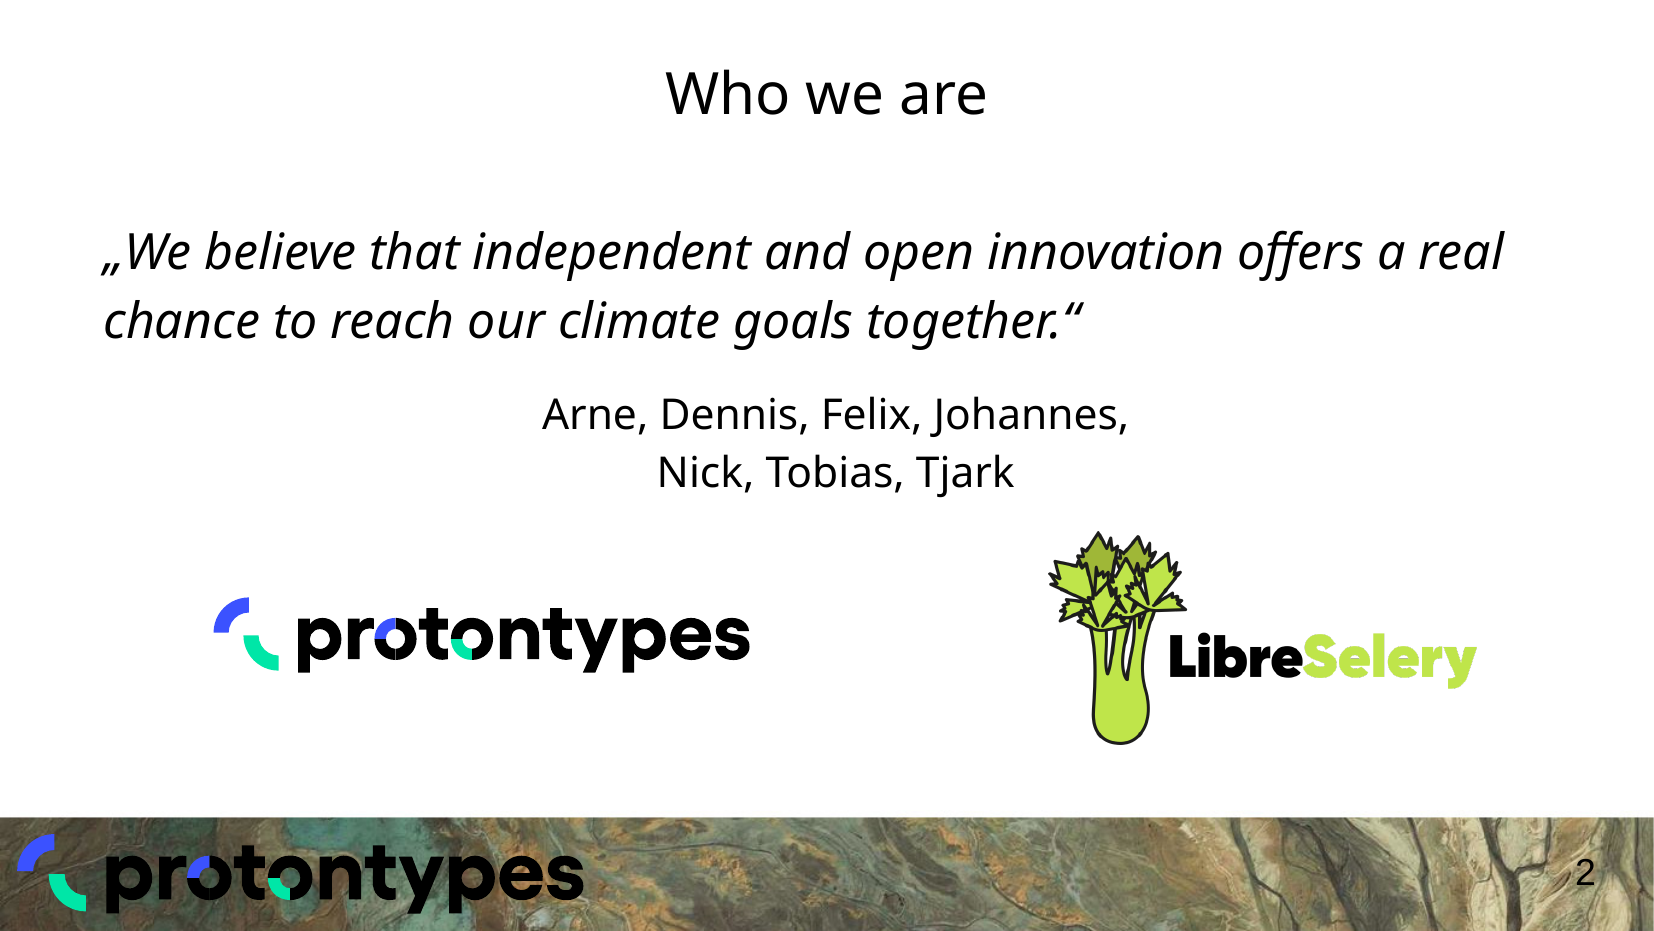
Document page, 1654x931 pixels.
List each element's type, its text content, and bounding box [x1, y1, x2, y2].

list Arne, Dennis, Felix, Johannes, Nick, Tobias, Tjark [519, 383, 1152, 502]
title Who we are [82, 37, 1571, 148]
text_box „We believe that independent and open innovation offers a real chance to reach our climate goals together.“ [88, 208, 1565, 361]
picture [0, 0, 1654, 931]
